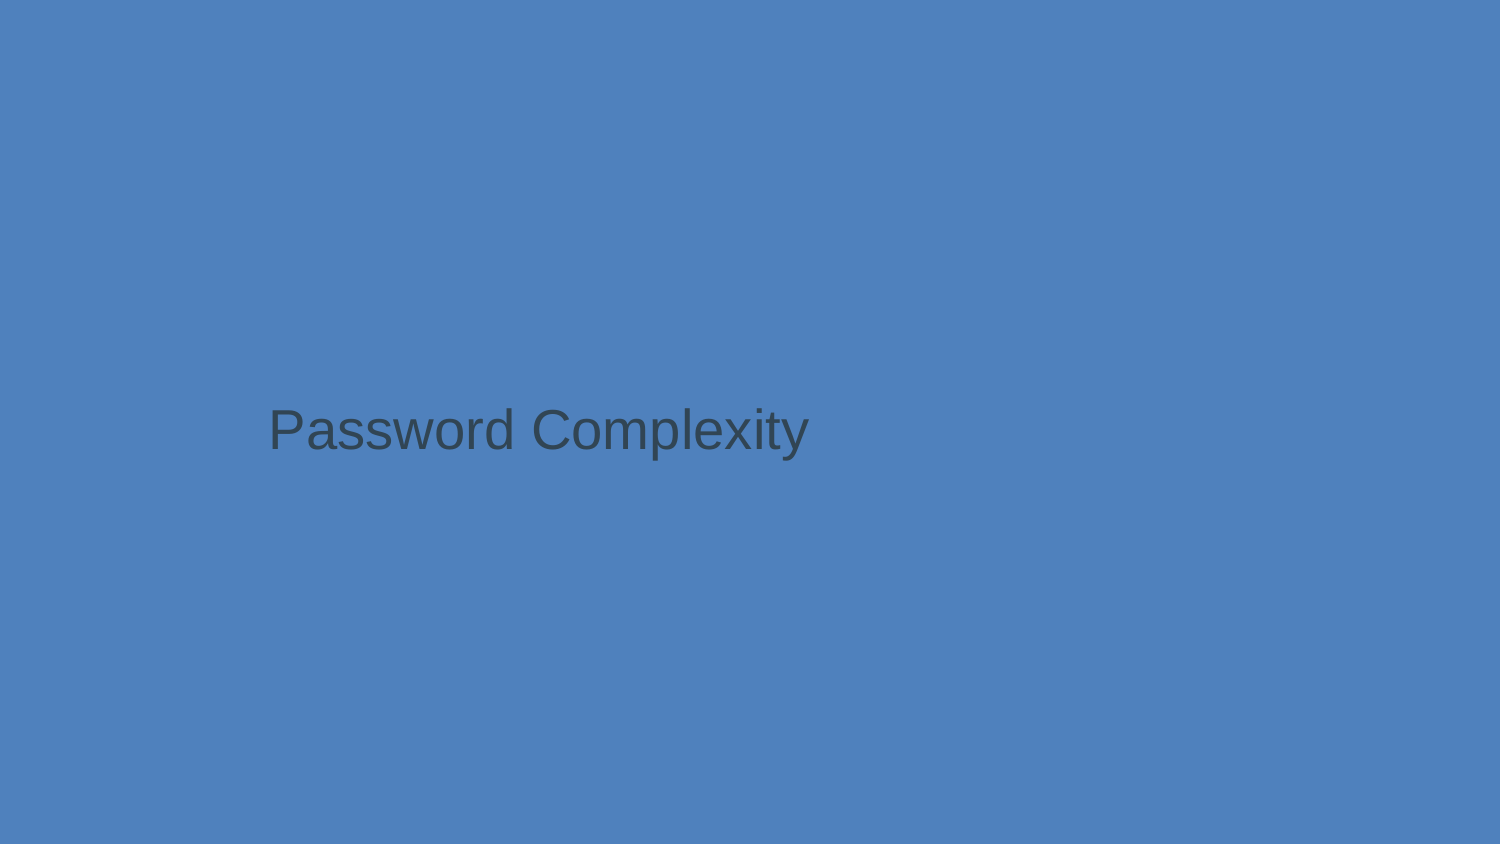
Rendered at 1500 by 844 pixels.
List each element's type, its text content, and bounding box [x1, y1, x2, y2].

title Password Complexity [260, 389, 1484, 465]
